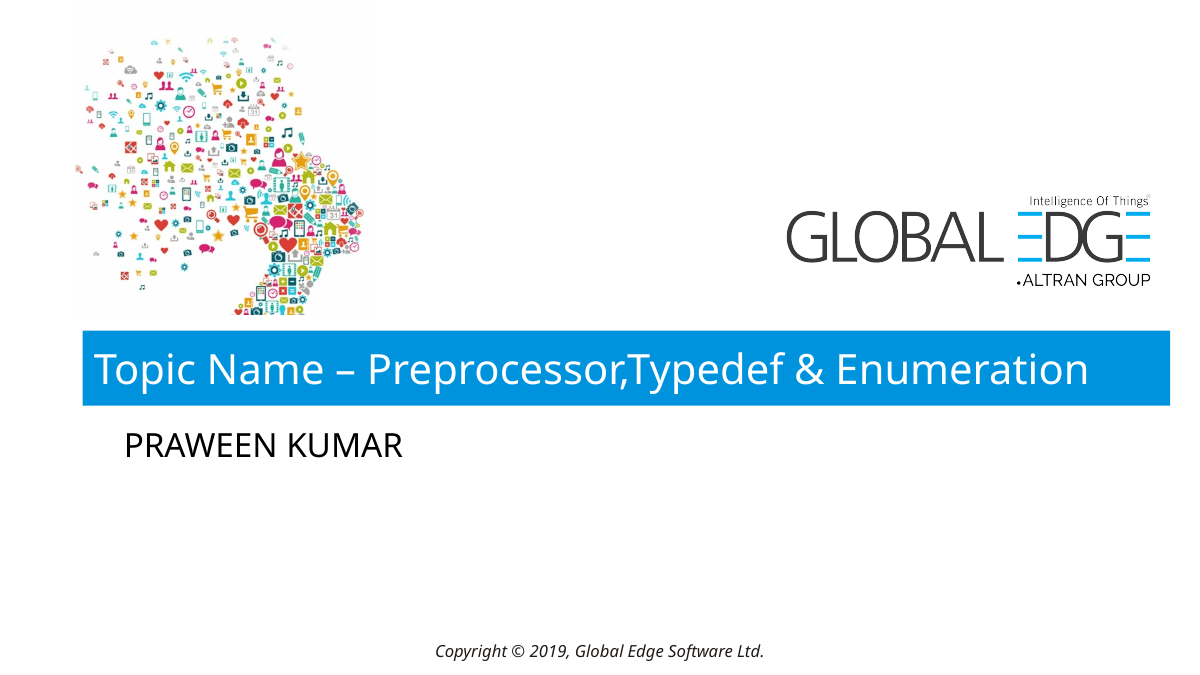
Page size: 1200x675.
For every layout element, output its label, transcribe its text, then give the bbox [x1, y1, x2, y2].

title Topic Name – Preprocessor,Typedef & Enumeration [82, 330, 1171, 406]
list PRAWEEN KUMAR [112, 412, 975, 475]
picture [779, 184, 1158, 296]
picture [75, 0, 377, 315]
